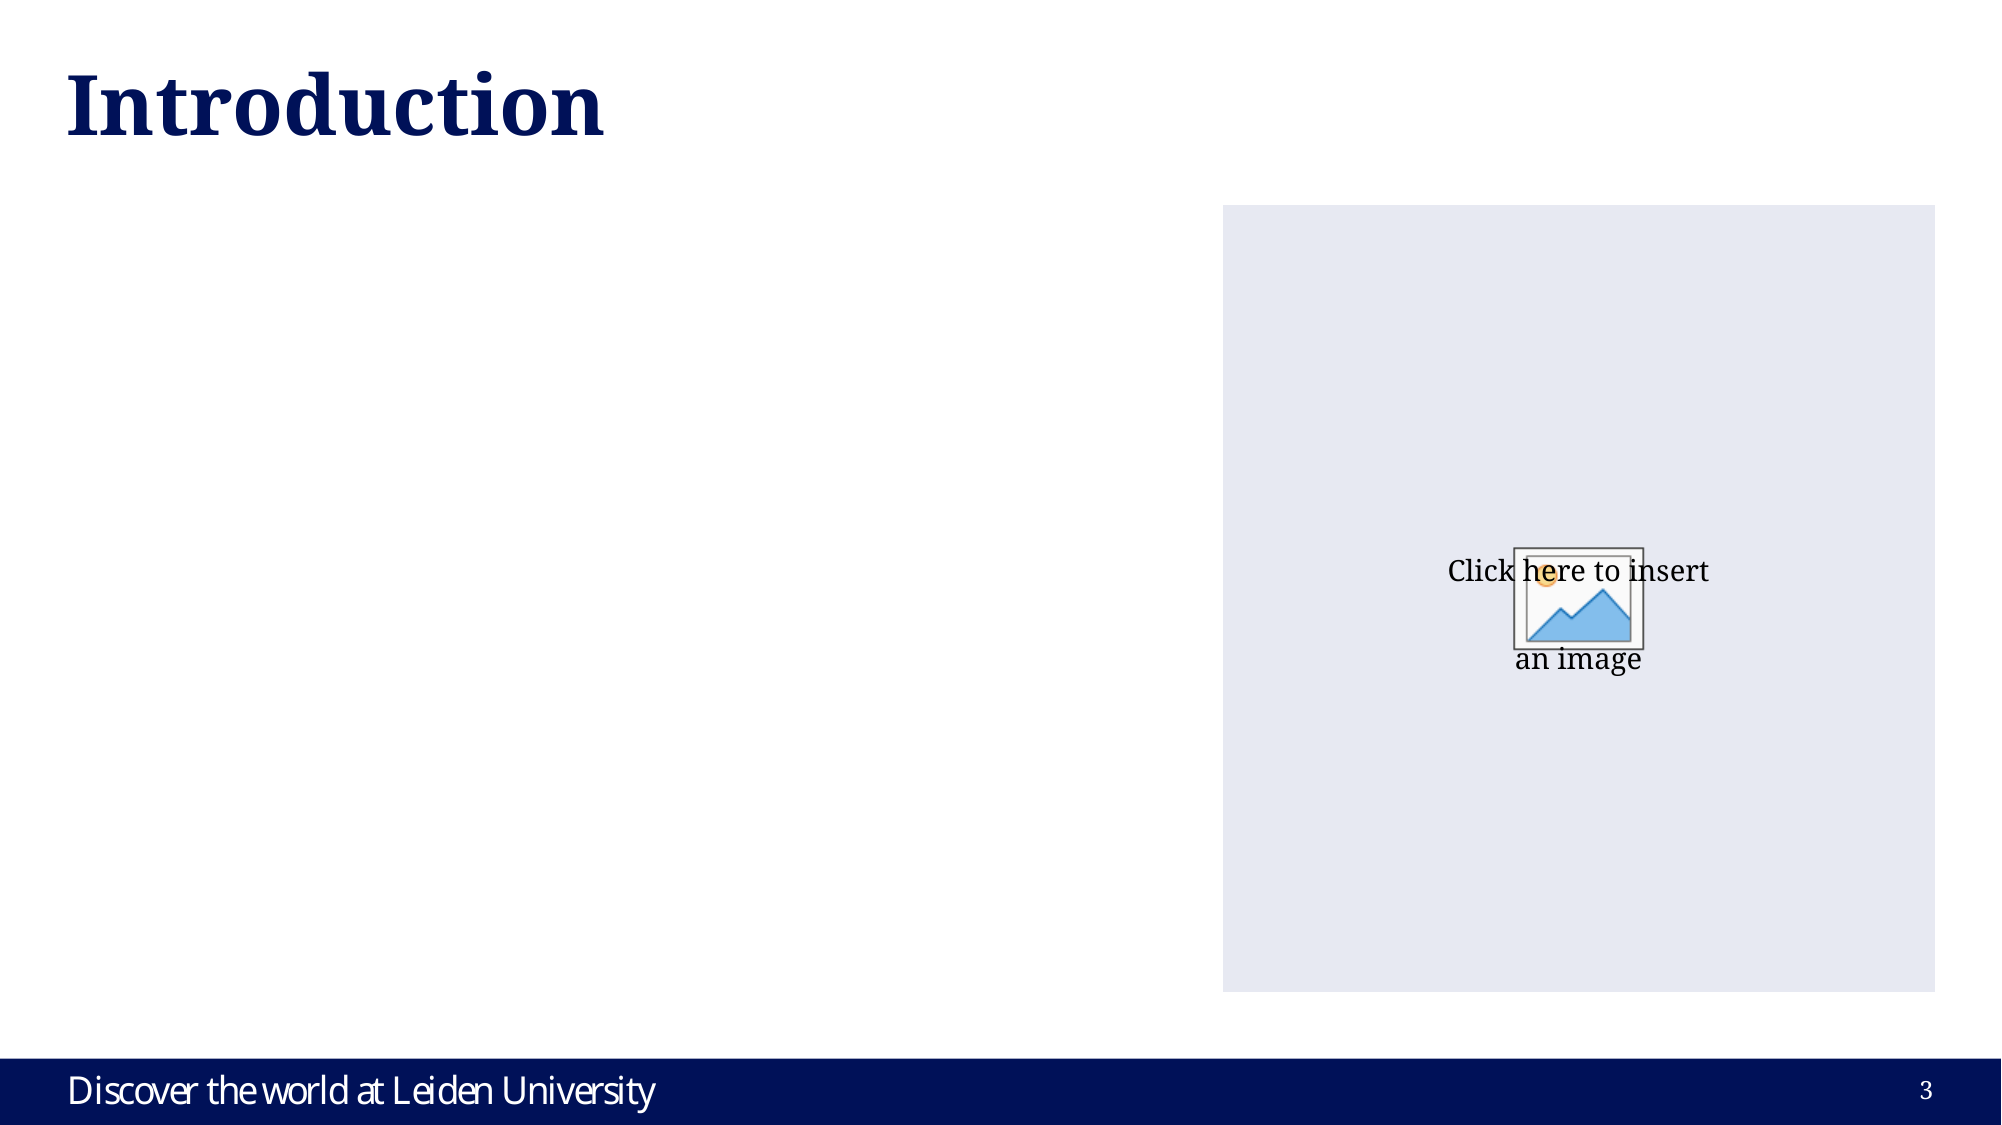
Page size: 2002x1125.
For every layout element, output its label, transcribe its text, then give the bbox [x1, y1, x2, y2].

title Introduction [66, 66, 1935, 138]
picture [1222, 205, 1935, 993]
slide_number <number> [1498, 1061, 1949, 1122]
